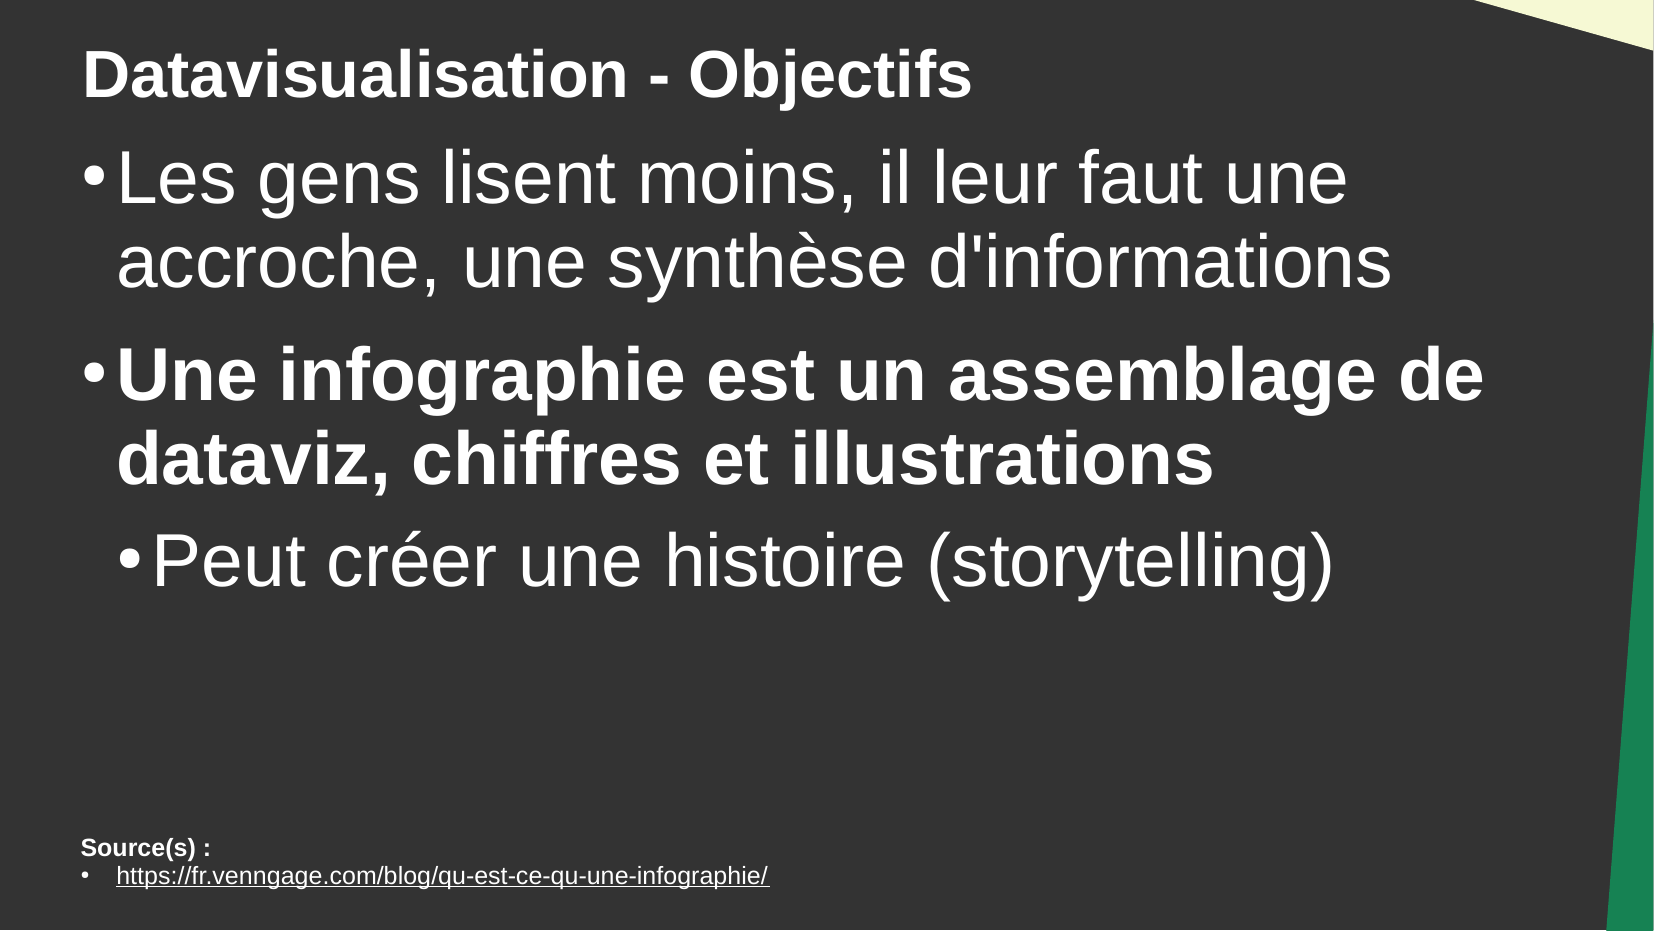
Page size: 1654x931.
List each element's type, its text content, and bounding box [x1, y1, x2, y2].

text_box [1473, 0, 1654, 51]
text_box Source(s) : https://fr.venngage.com/blog/qu-est-ce-qu-une-infographie/ [65, 826, 1483, 926]
text_box [1606, 313, 1654, 931]
list Les gens lisent moins, il leur faut une accroche, une synthèse d'informations Une infographie est un assemblage de dataviz, chiffres et illustrations Peut créer une histoire (storytelling) [80, 135, 1560, 762]
title Datavisualisation - Objectifs [82, 37, 1571, 122]
